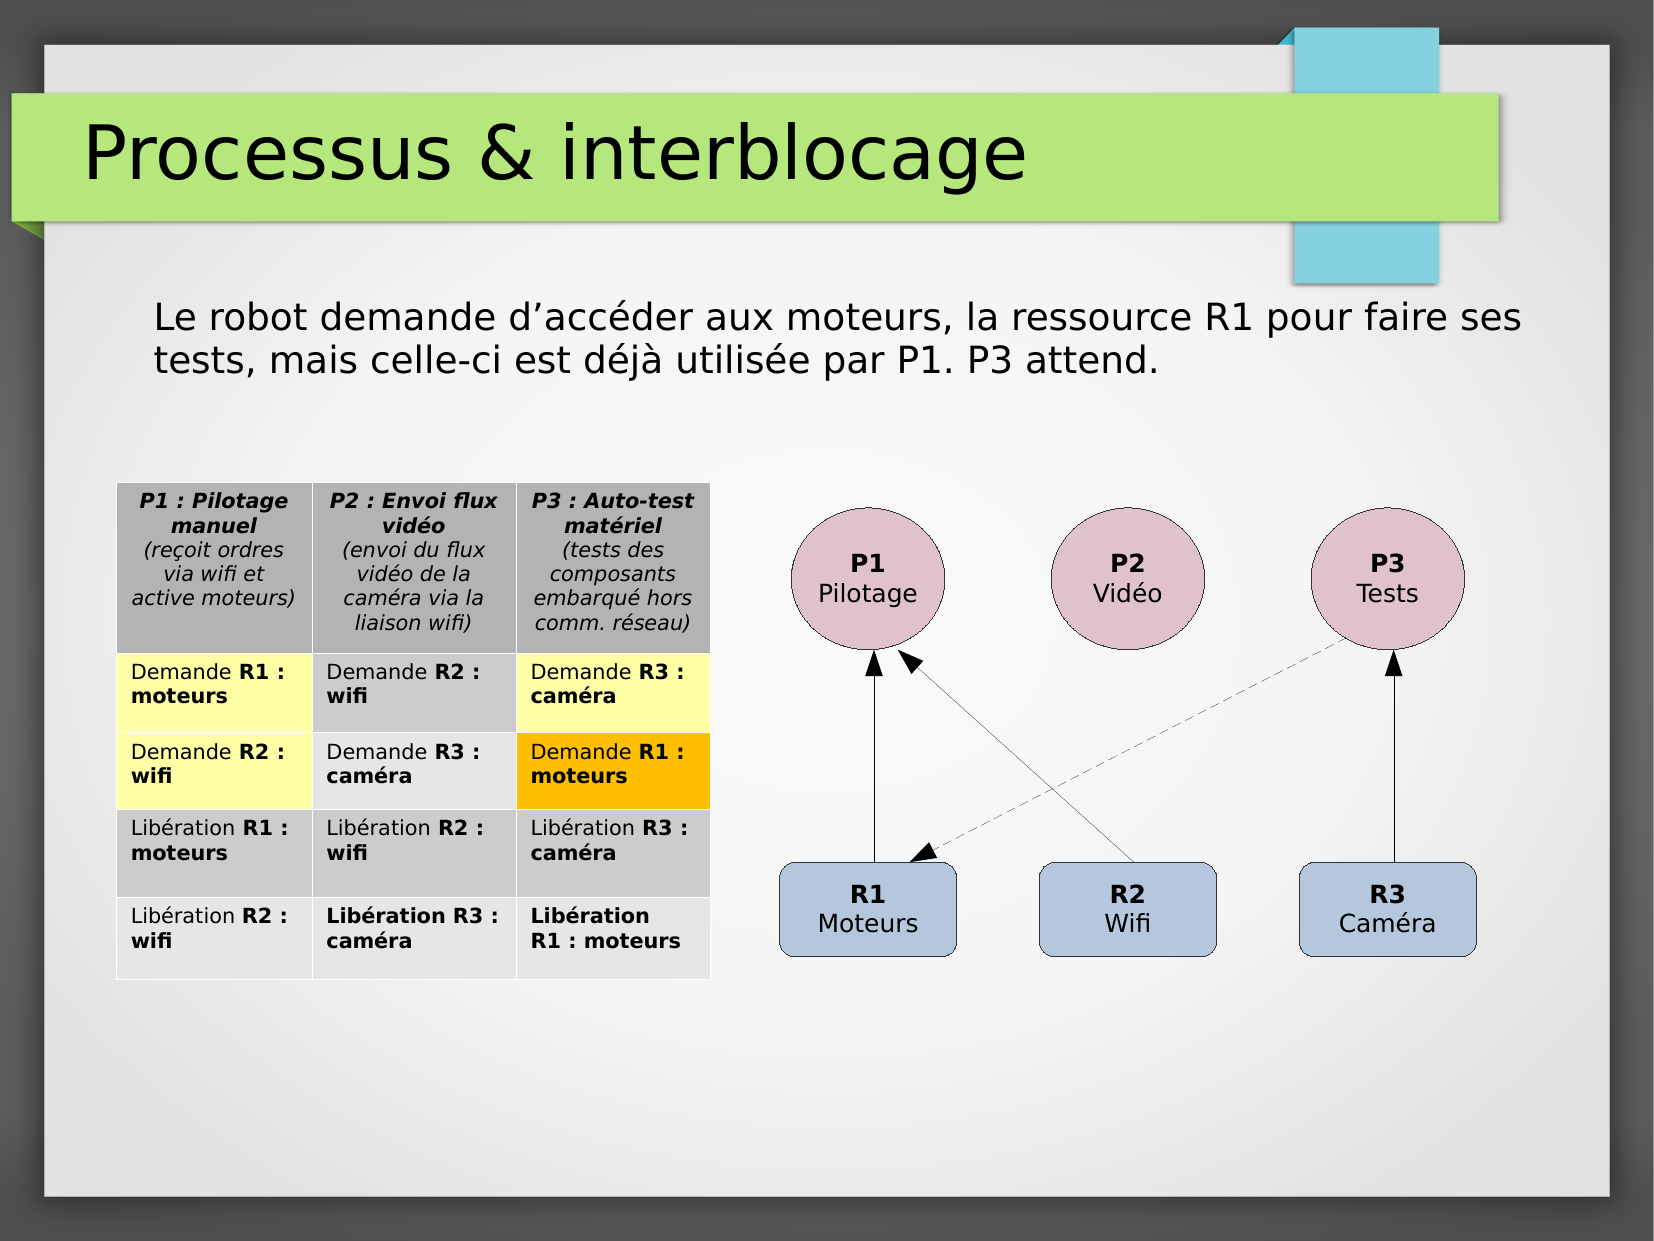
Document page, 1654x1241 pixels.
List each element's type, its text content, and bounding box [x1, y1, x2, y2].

title Processus & interblocage [82, 94, 1264, 213]
table_cell Libération R2 : wifi [313, 810, 516, 897]
table_cell Demande R3 : caméra [313, 733, 516, 809]
text_box R3 Caméra [1299, 862, 1477, 957]
table_cell Demande R2 : wifi [313, 654, 516, 732]
table_cell Demande R2 : wifi [117, 733, 312, 809]
text_box P2 Vidéo [1051, 507, 1205, 650]
table_cell Demande R3 : caméra [517, 654, 710, 732]
table_header P1 : Pilotage manuel (reçoit ordres via wifi et active moteurs) [117, 483, 312, 653]
table_cell Libération R3 : caméra [313, 898, 516, 979]
text_box P1 Pilotage [791, 507, 945, 650]
table_cell Libération R2 : wifi [117, 898, 312, 979]
text_box R2 Wifi [1039, 862, 1217, 957]
table_cell Demande R1 : moteurs [517, 733, 710, 809]
table_header P3 : Auto-test matériel (tests des composants embarqué hors comm. réseau) [517, 483, 710, 653]
table_cell Libération R3 : caméra [517, 810, 710, 897]
list Le robot demande d’accéder aux moteurs, la ressource R1 pour faire ses tests, mais celle-ci est déjà utilisée par P1. P3 attend. [82, 295, 1571, 449]
table_cell Libération R1 : moteurs [117, 810, 312, 897]
table_cell Libération R1 : moteurs [517, 898, 710, 979]
table_cell Demande R1 : moteurs [117, 654, 312, 732]
table_header P2 : Envoi flux vidéo (envoi du flux vidéo de la caméra via la liaison wifi) [313, 483, 516, 653]
text_box P3 Tests [1311, 507, 1465, 650]
picture [0, 0, 1654, 1241]
text_box R1 Moteurs [779, 862, 957, 957]
